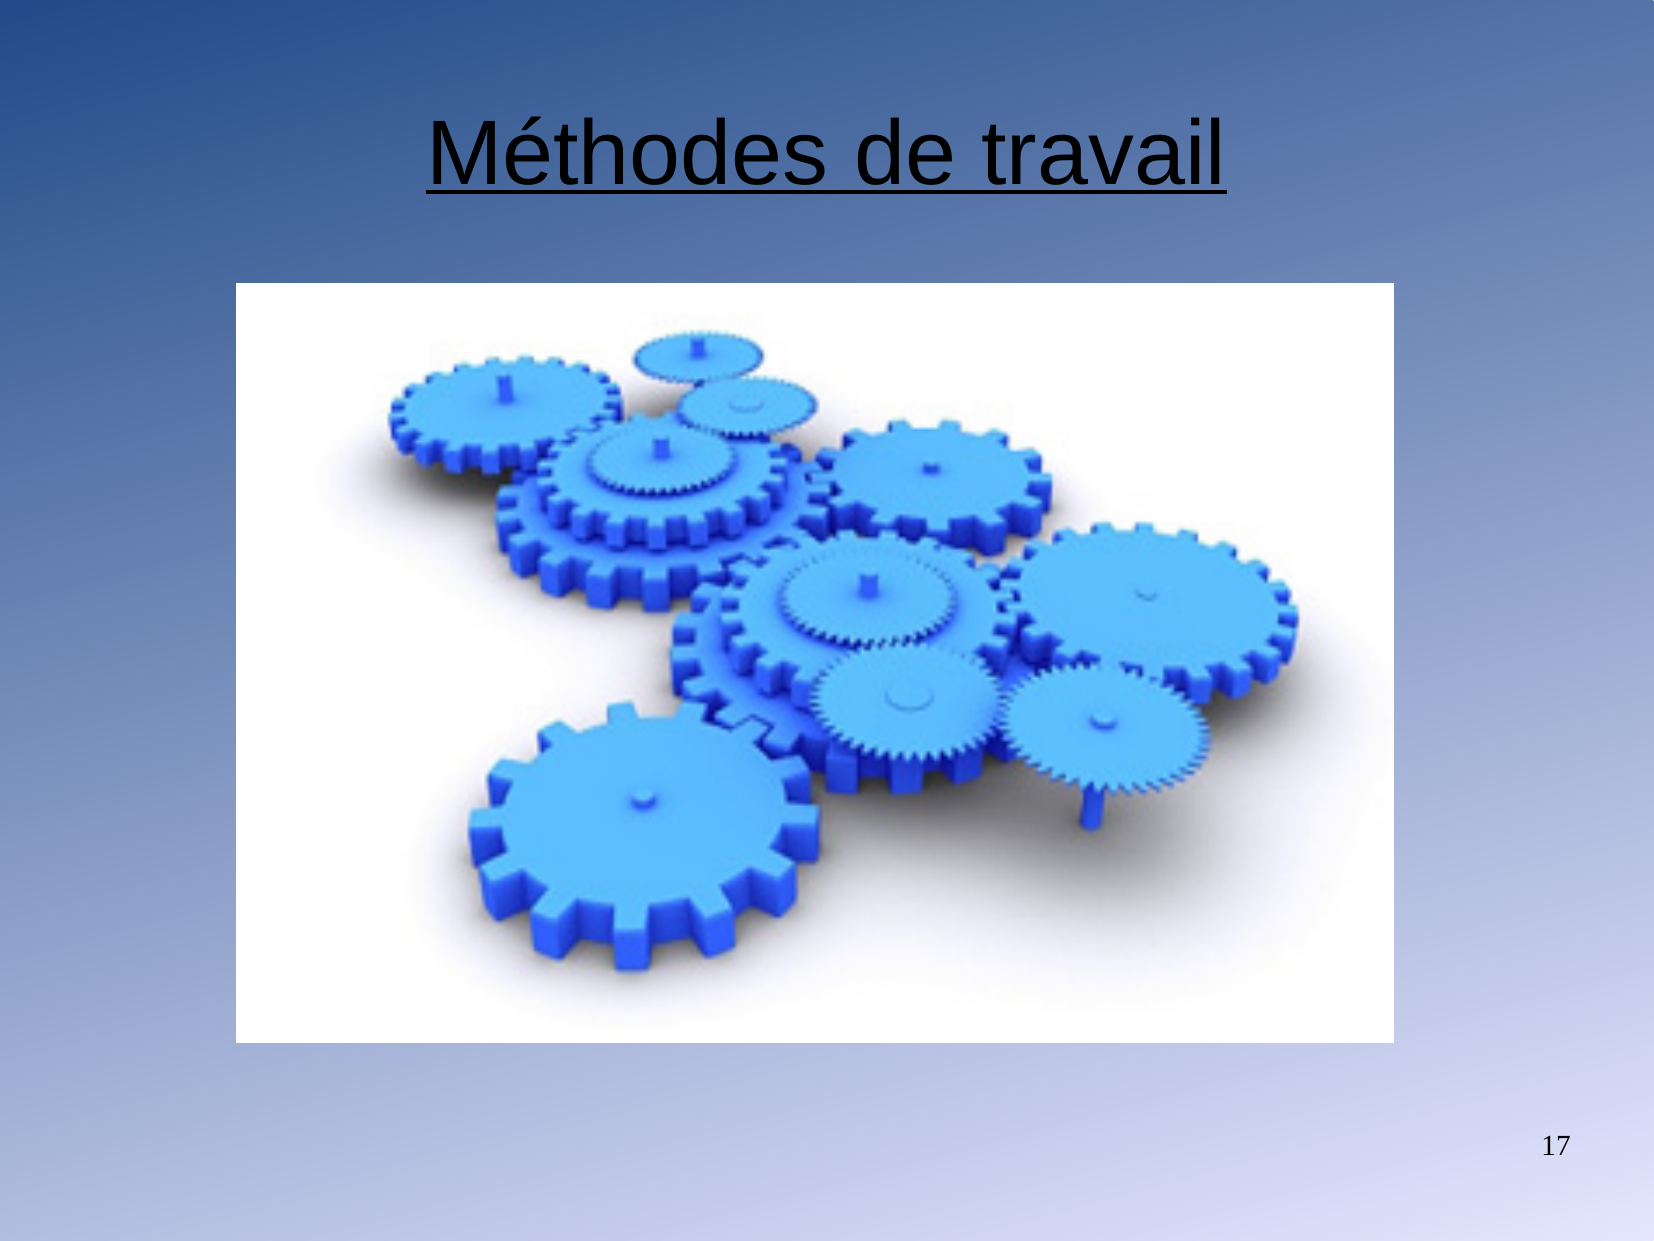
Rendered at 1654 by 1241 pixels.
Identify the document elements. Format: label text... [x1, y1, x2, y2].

picture [236, 283, 1394, 1043]
title Méthodes de travail [82, 49, 1571, 257]
